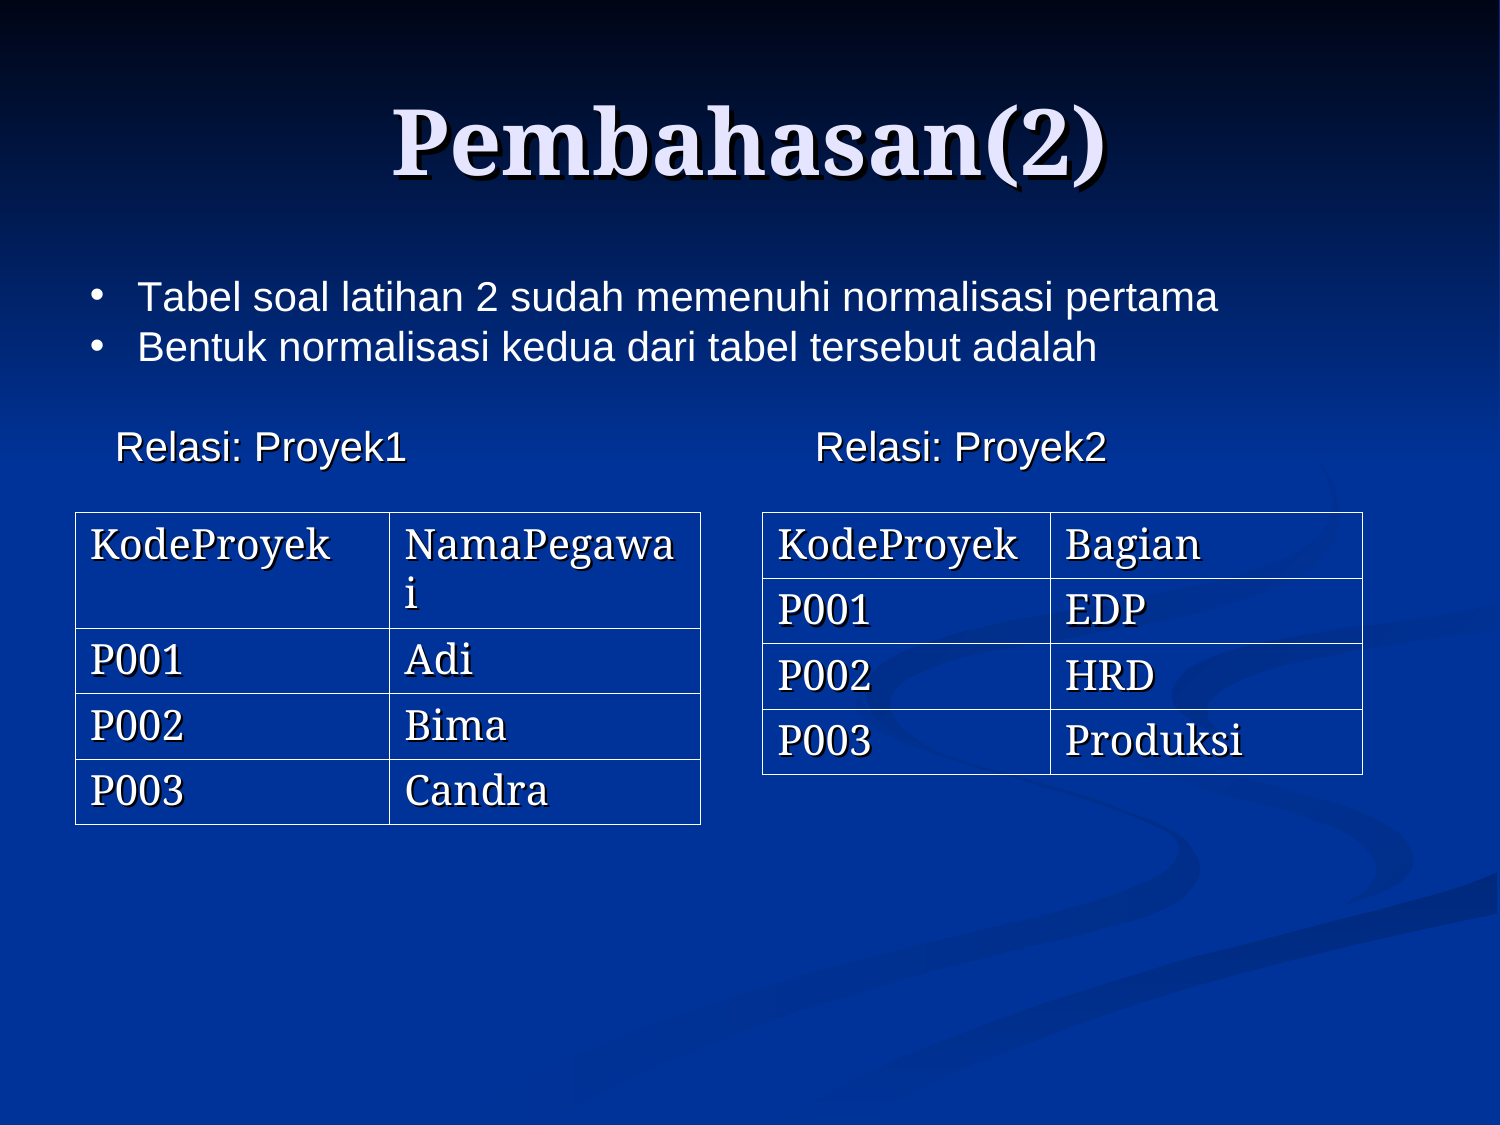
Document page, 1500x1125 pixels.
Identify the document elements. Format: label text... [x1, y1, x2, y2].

table_cell EDP [1051, 579, 1362, 643]
text_box Tabel soal latihan 2 sudah memenuhi normalisasi pertama Bentuk normalisasi kedua dari tabel tersebut adalah [75, 261, 1276, 378]
table_cell P001 [76, 629, 389, 693]
table_cell Produksi [1051, 710, 1362, 774]
table_header Bagian [1051, 513, 1362, 578]
title Pembahasan(2) [75, 45, 1426, 233]
table_header KodeProyek [763, 513, 1050, 578]
table_cell Candra [390, 760, 700, 824]
table_header KodeProyek [76, 513, 389, 628]
table_cell P003 [76, 760, 389, 824]
table_cell Adi [390, 629, 700, 693]
table_header NamaPegawai [390, 513, 700, 628]
text_box Relasi: Proyek1 [99, 412, 576, 488]
table_cell P002 [763, 644, 1050, 709]
table_cell P003 [763, 710, 1050, 774]
table_cell P001 [763, 579, 1050, 643]
table_cell Bima [390, 694, 700, 759]
text_box Relasi: Proyek2 [799, 412, 1275, 488]
table_cell HRD [1051, 644, 1362, 709]
table_cell P002 [76, 694, 389, 759]
